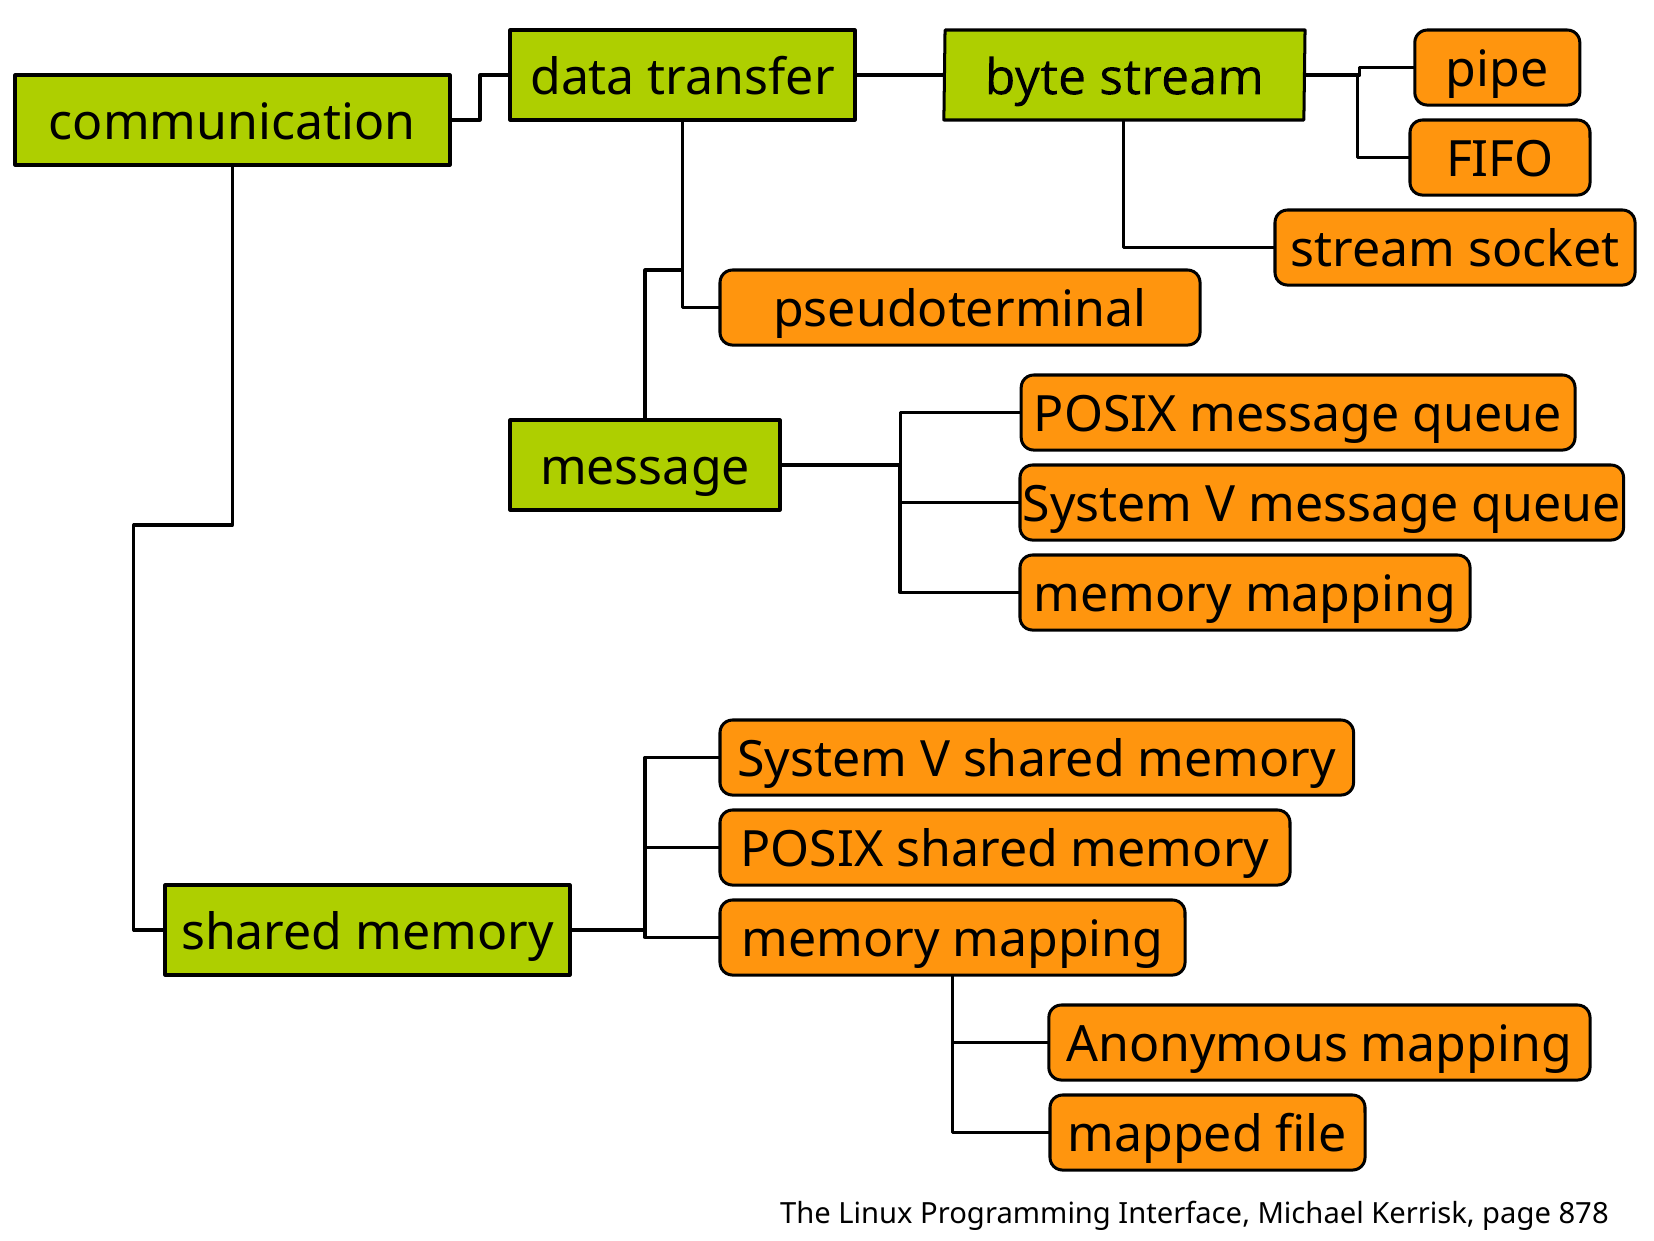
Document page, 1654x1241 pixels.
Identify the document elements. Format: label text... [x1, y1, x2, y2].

text_box shared memory [165, 885, 571, 976]
text_box memory mapping [1020, 555, 1471, 631]
text_box memory mapping [720, 900, 1186, 976]
text_box pipe [1414, 30, 1580, 106]
text_box byte stream [943, 30, 1306, 121]
text_box message [510, 420, 781, 511]
text_box System V message queue [1020, 465, 1624, 541]
text_box mapped file [1050, 1095, 1366, 1171]
text_box System V shared memory [720, 720, 1354, 796]
text_box stream socket [1275, 210, 1636, 286]
text_box POSIX message queue [1021, 375, 1576, 451]
text_box pseudoterminal [720, 270, 1201, 346]
text_box communication [15, 75, 451, 166]
text_box data transfer [510, 30, 856, 121]
text_box FIFO [1410, 120, 1591, 196]
text_box The Linux Programming Interface, Michael Kerrisk, page 878 [765, 1185, 1652, 1235]
text_box POSIX shared memory [720, 810, 1291, 886]
text_box Anonymous mapping [1048, 1005, 1591, 1081]
